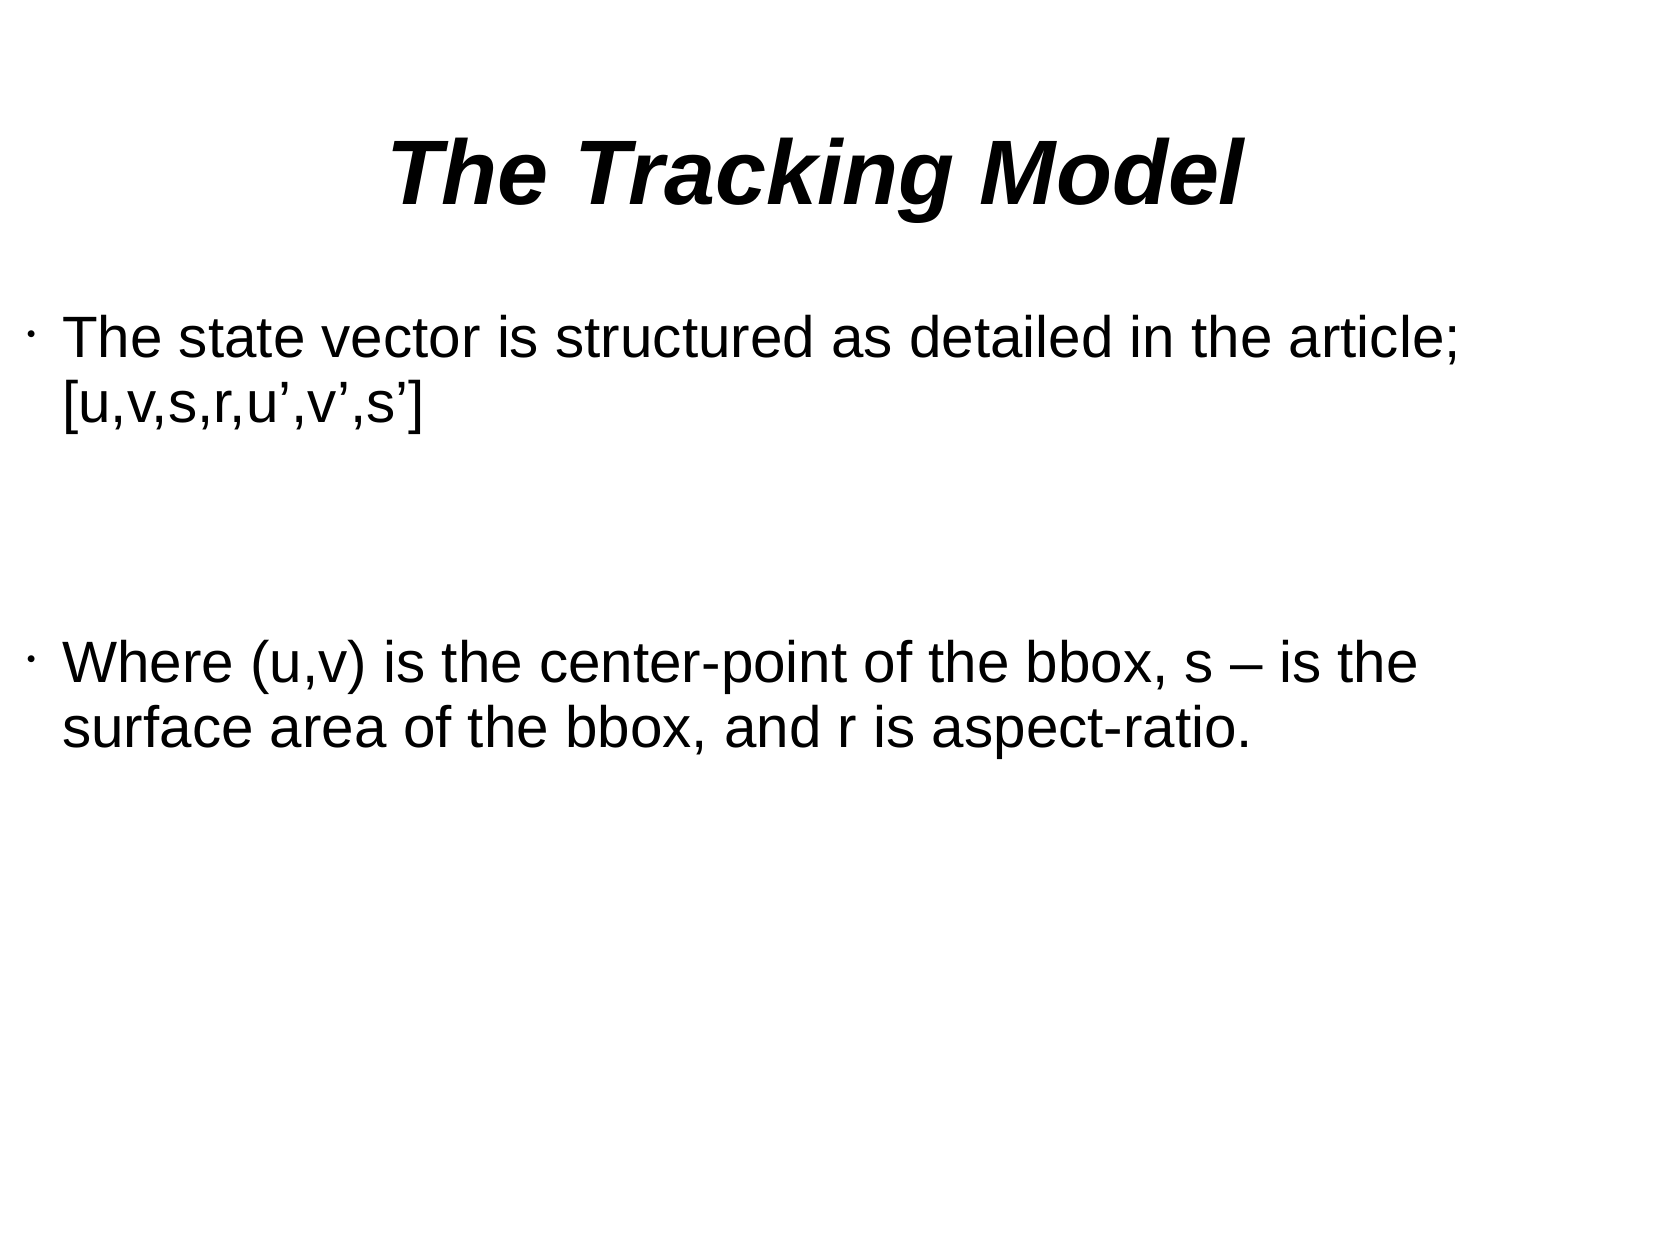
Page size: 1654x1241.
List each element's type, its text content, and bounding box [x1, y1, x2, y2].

title The Tracking Model [71, 69, 1561, 240]
subtitle The state vector is structured as detailed in the article; [u,v,s,r,u’,v’,s’] Where (u,v) is the center-point of the bbox, s – is the surface area of the bbox, and r is aspect-ratio. [26, 240, 1606, 1212]
